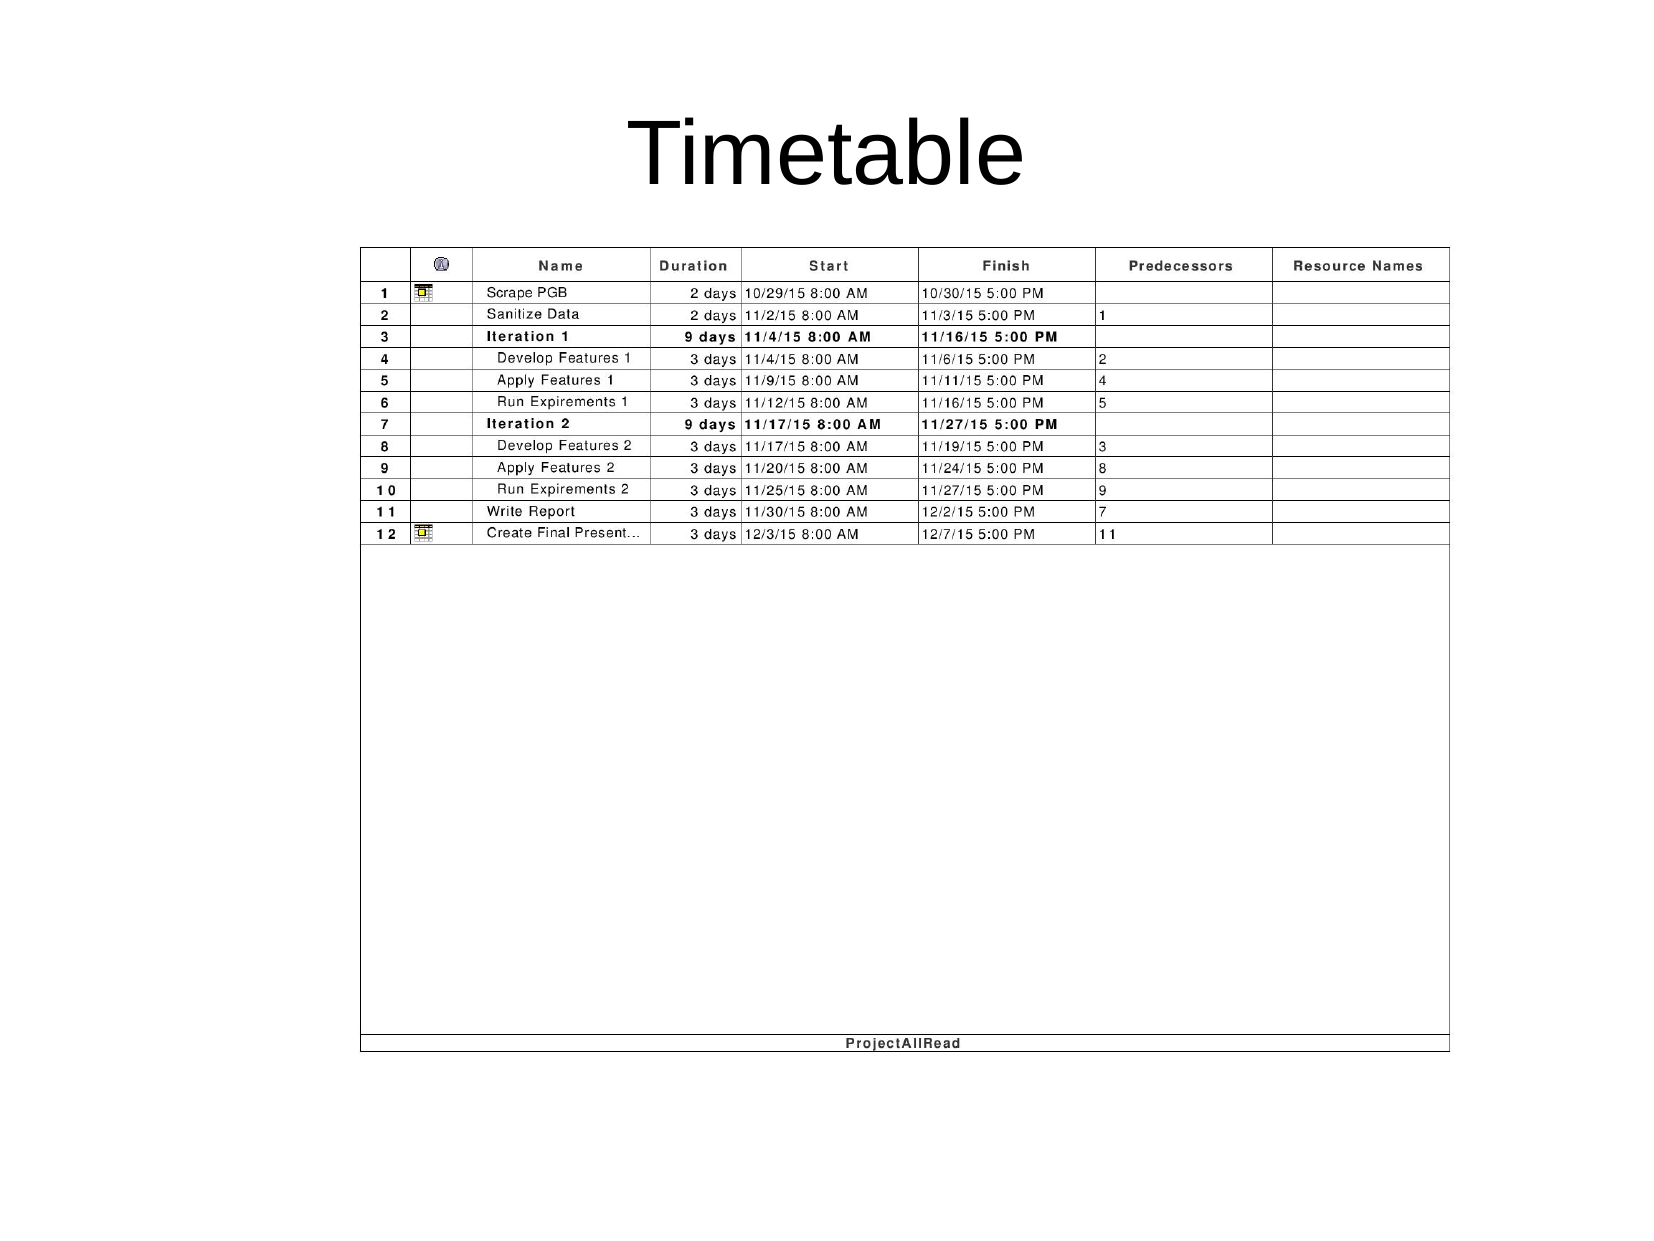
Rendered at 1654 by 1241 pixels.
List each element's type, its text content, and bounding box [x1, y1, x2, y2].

title Timetable [82, 49, 1571, 257]
picture [318, 205, 1576, 1095]
